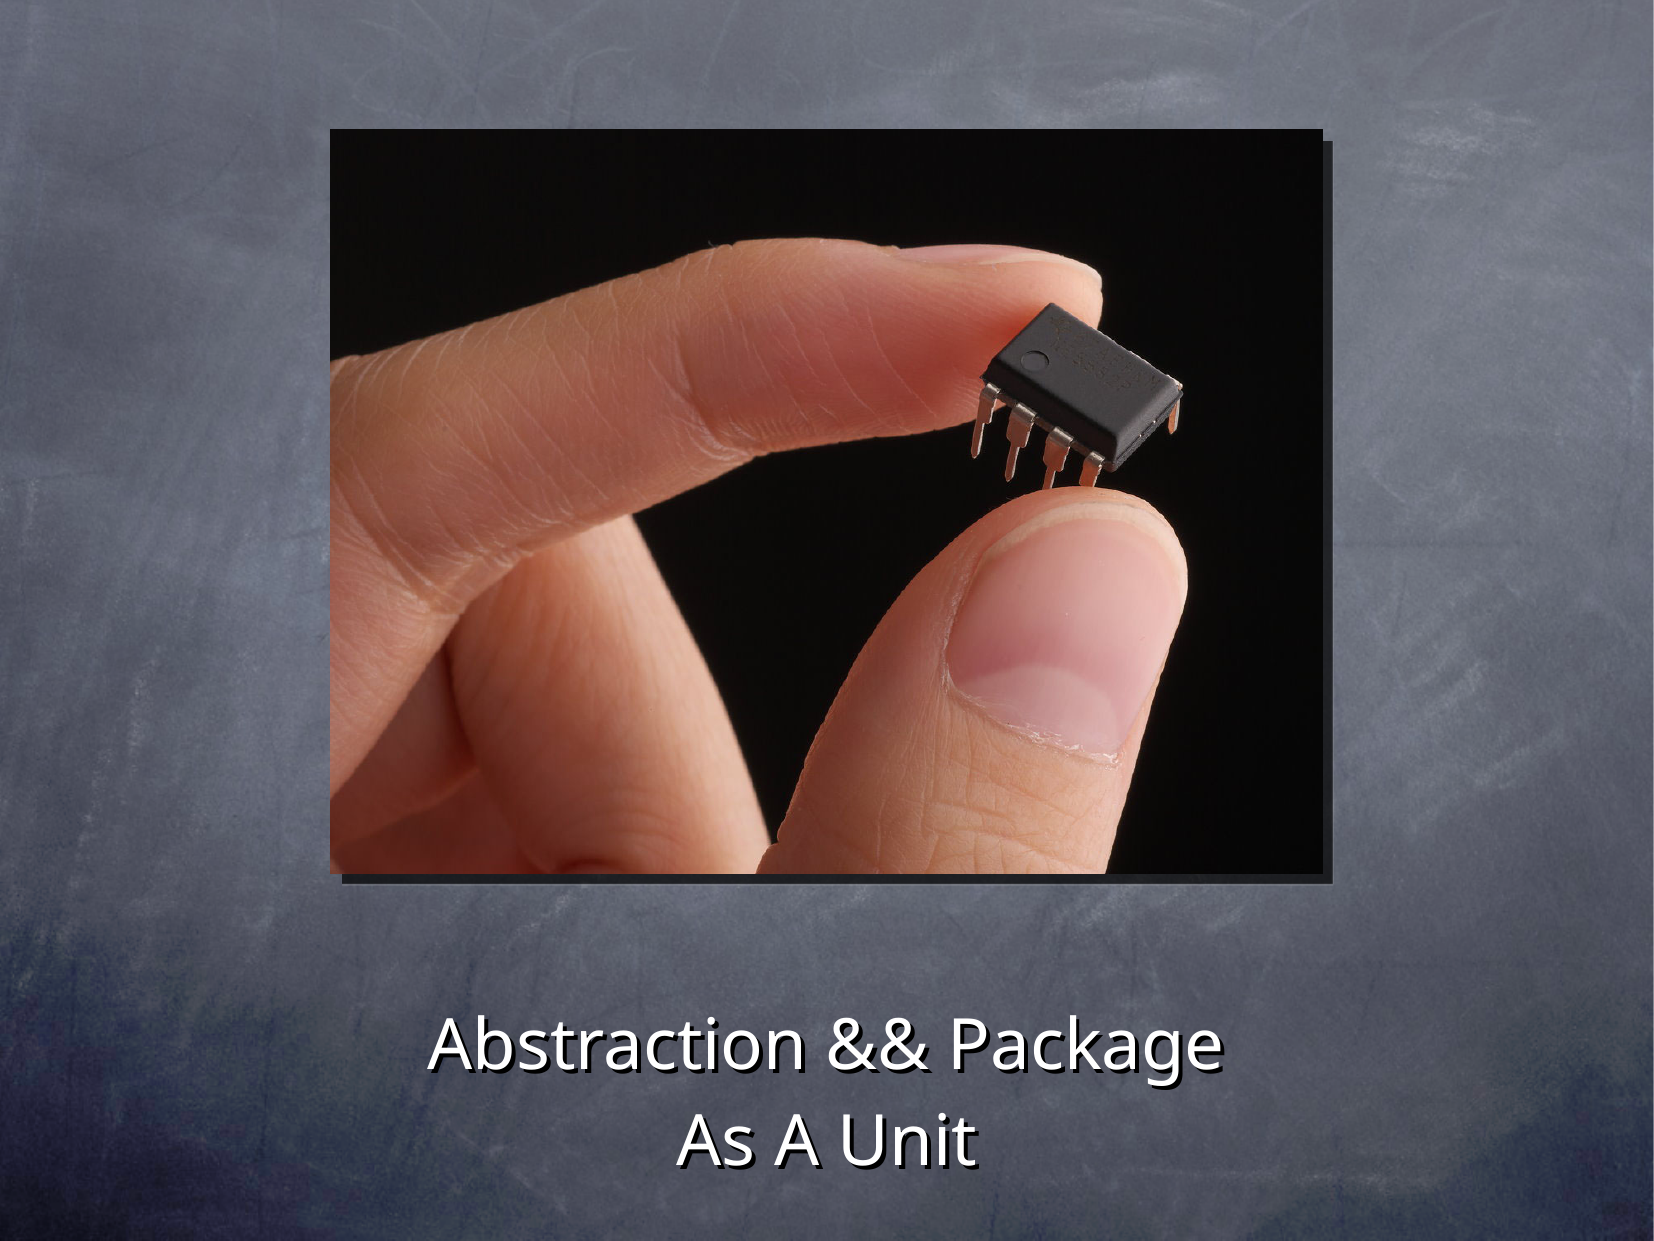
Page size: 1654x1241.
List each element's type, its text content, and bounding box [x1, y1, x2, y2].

picture [0, 0, 1654, 1241]
text_box Abstraction && Package As A Unit [265, 986, 1388, 1163]
